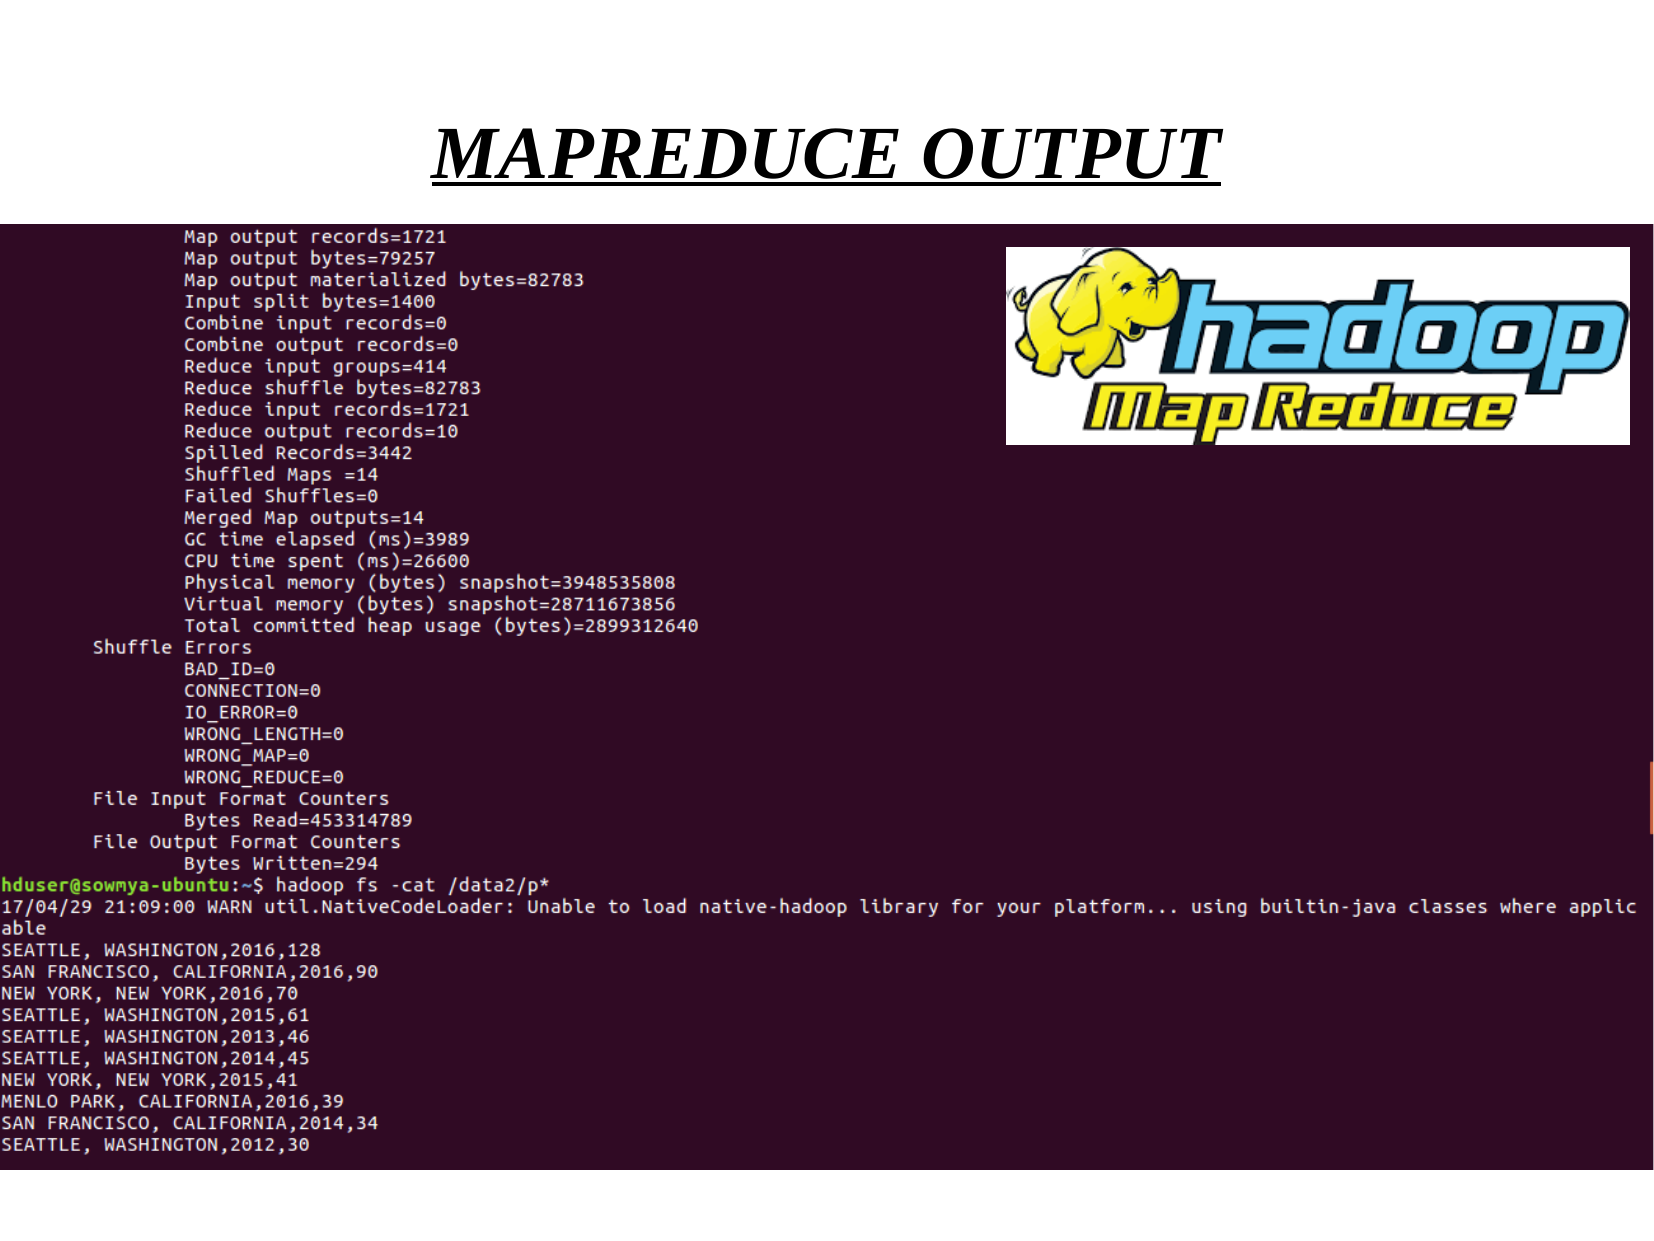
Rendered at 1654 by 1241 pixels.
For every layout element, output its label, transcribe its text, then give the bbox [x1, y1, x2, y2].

picture [0, 224, 1654, 1170]
title MAPREDUCE OUTPUT [82, 49, 1571, 224]
list [82, 290, 1571, 1010]
